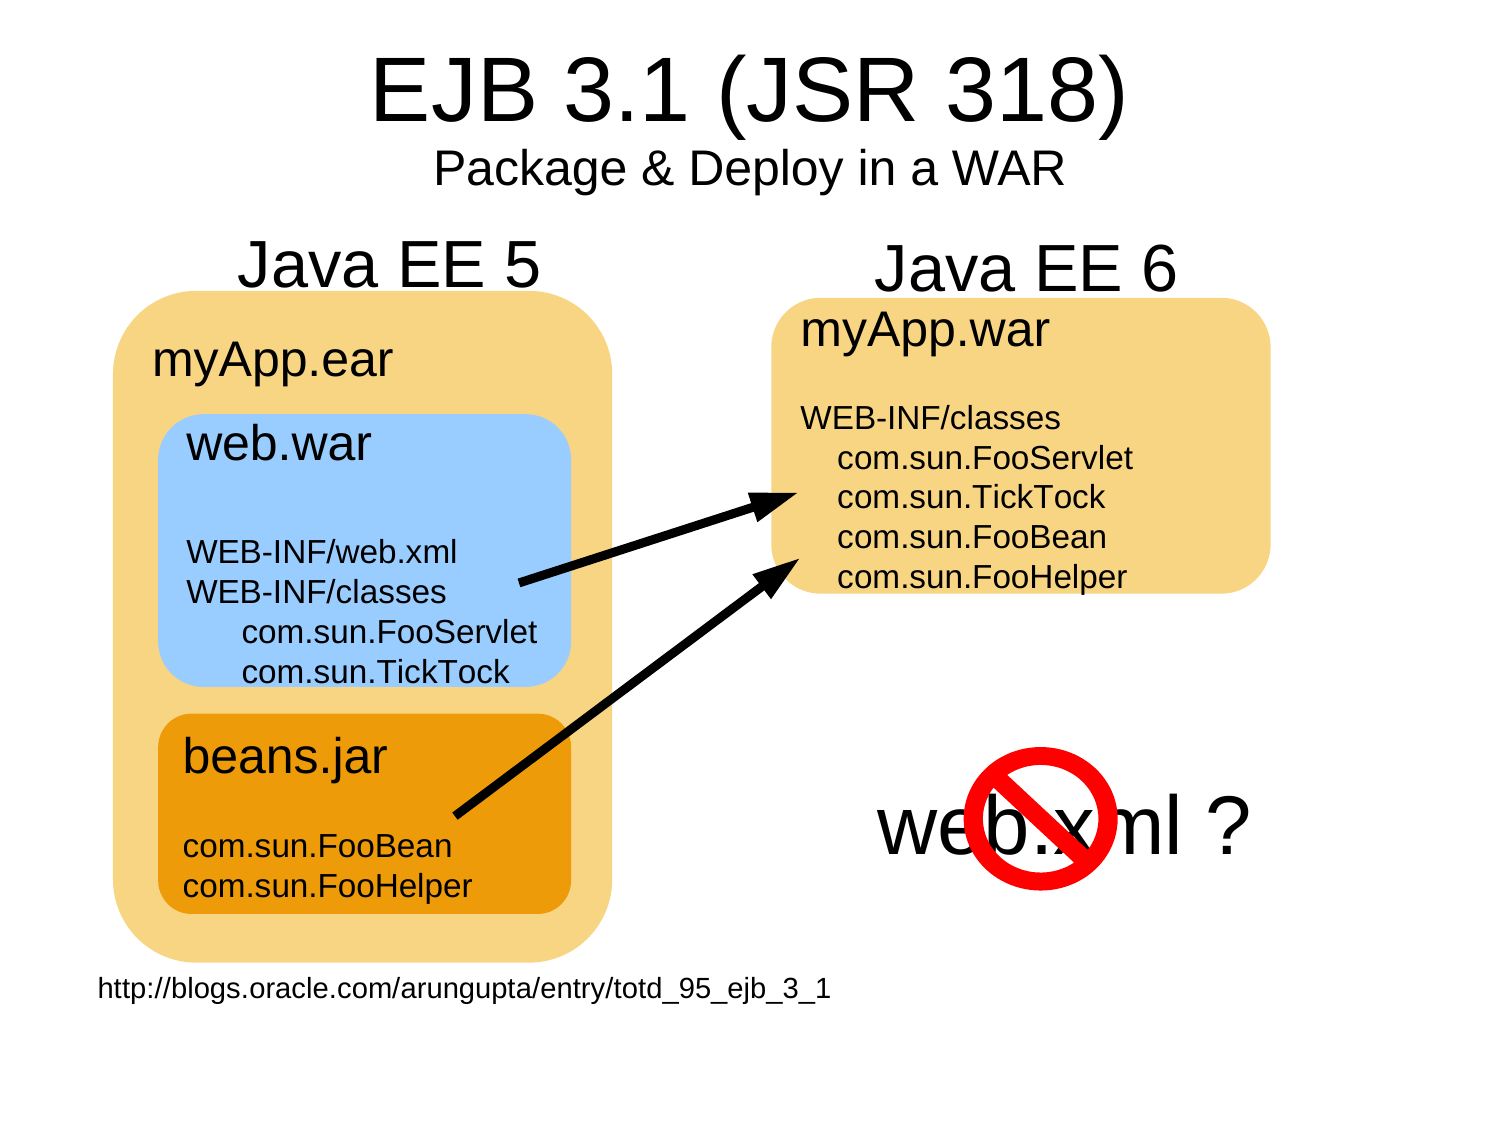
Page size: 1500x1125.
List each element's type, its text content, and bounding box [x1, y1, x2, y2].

text_box beans.jar com.sun.FooBean com.sun.FooHelper [158, 713, 572, 914]
text_box web.xml ? [1085, 763, 1270, 879]
text_box web.xml ? [983, 789, 1073, 872]
text_box myApp.ear [112, 290, 613, 961]
text_box myApp.war WEB-INF/classes com.sun.FooServlet com.sun.TickTock com.sun.FooBean com.sun.FooHelper [771, 297, 1271, 594]
text_box web.xml ? [1009, 765, 1098, 849]
text_box Java EE 5 [222, 213, 567, 312]
title EJB 3.1 (JSR 318) Package & Deploy in a WAR [128, 37, 1372, 197]
text_box web.xml ? [863, 763, 997, 879]
text_box Java EE 6 [860, 217, 1237, 316]
text_box [963, 747, 1118, 891]
text_box http://blogs.oracle.com/arungupta/entry/totd_95_ejb_3_1 [82, 961, 847, 1020]
text_box web.war WEB-INF/web.xml WEB-INF/classes com.sun.FooServlet com.sun.TickTock [158, 414, 572, 687]
